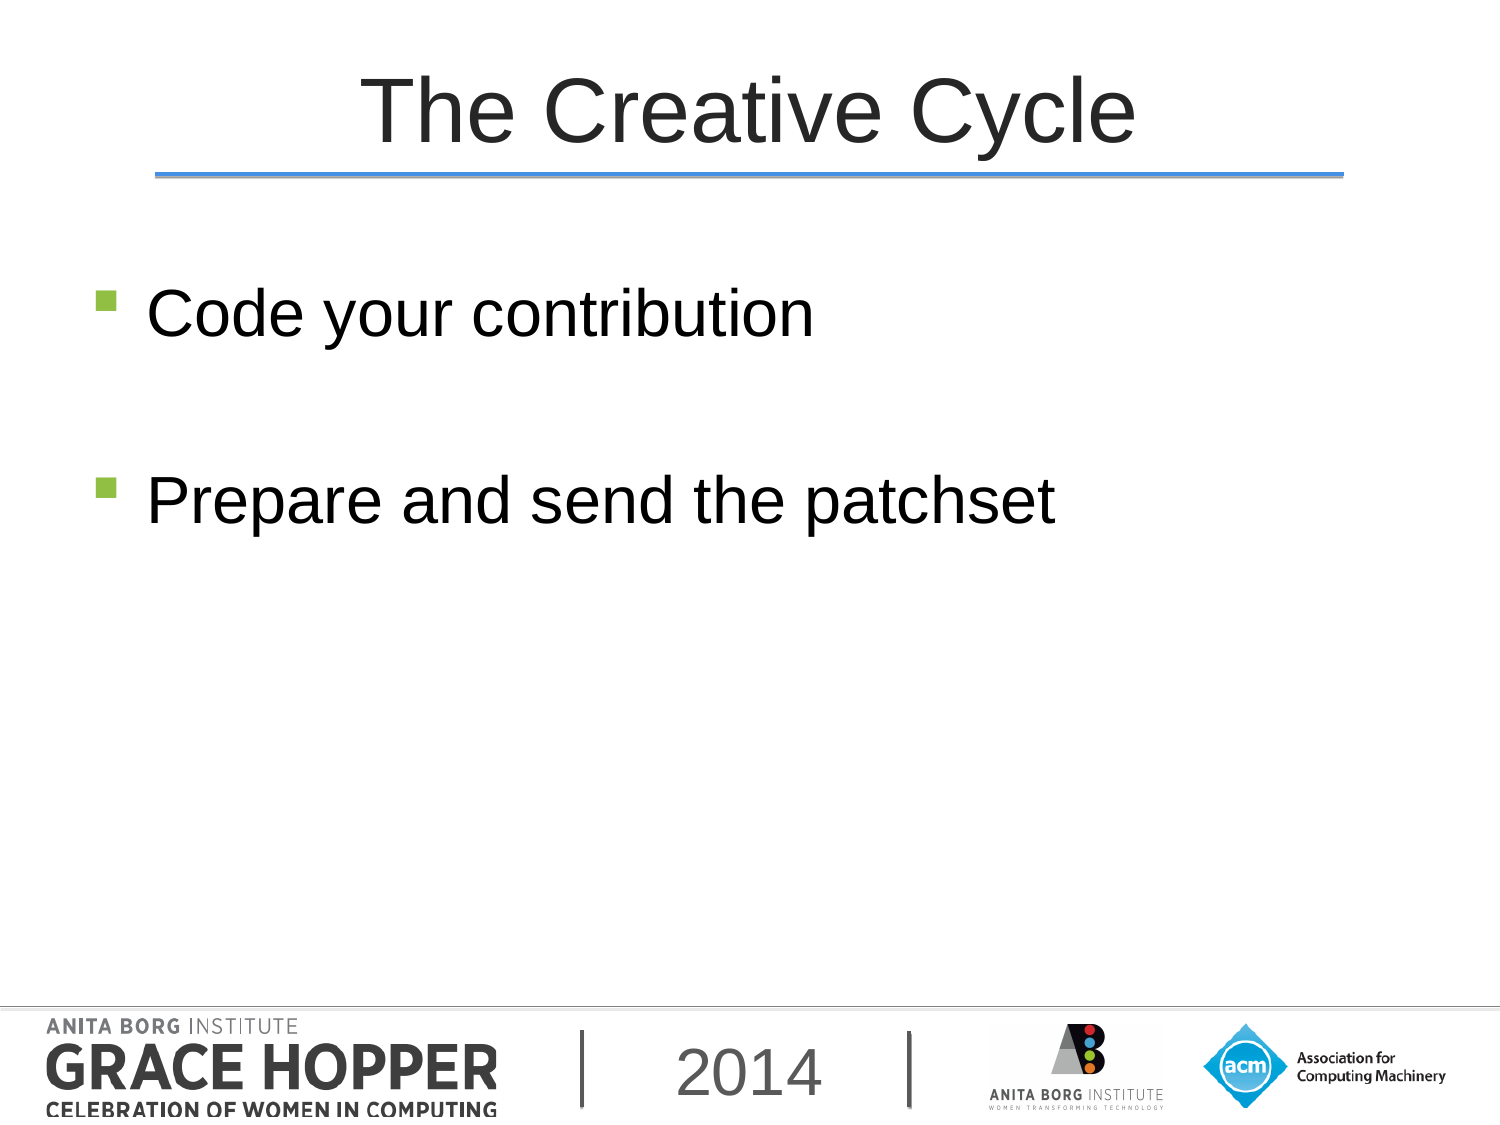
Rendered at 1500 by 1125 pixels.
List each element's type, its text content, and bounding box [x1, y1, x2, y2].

picture [989, 1024, 1163, 1110]
title The Creative Cycle [75, 19, 1425, 191]
list Code your contribution Prepare and send the patchset [75, 262, 1425, 1005]
